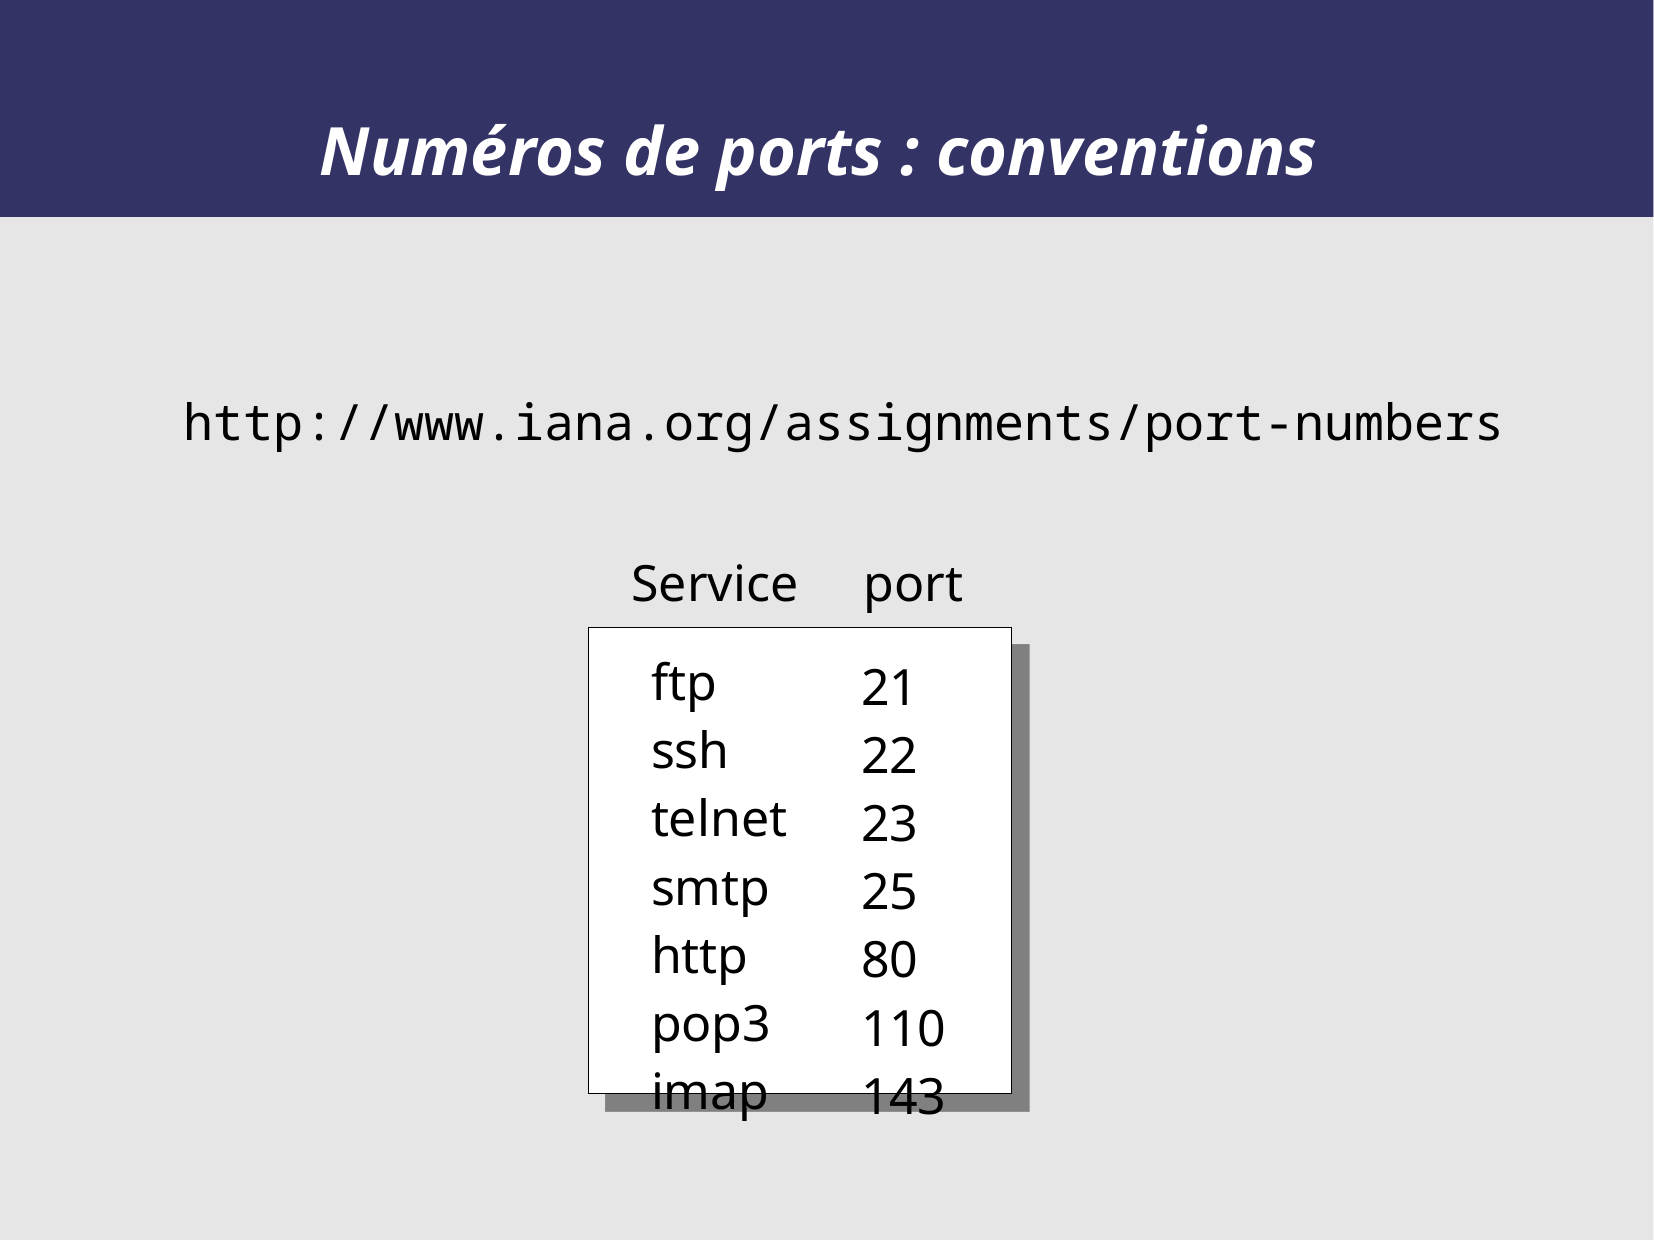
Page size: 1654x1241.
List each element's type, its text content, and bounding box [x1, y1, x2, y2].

title Numéros de ports : conventions [121, 46, 1534, 254]
text_box [588, 627, 1012, 1094]
text_box [879, 1079, 906, 1094]
text_box Service port [631, 547, 999, 609]
text_box [689, 1085, 701, 1094]
text_box ftp ssh telnet smtp http pop3 imap [651, 646, 814, 1074]
text_box [747, 1085, 761, 1094]
text_box [900, 1084, 907, 1094]
text_box [911, 1079, 937, 1094]
text_box http://www.iana.org/assignments/port-numbers [183, 386, 1523, 447]
text_box [672, 1085, 684, 1094]
text_box [938, 1079, 1012, 1094]
text_box 21 22 23 25 80 110 143 [861, 651, 1075, 1079]
